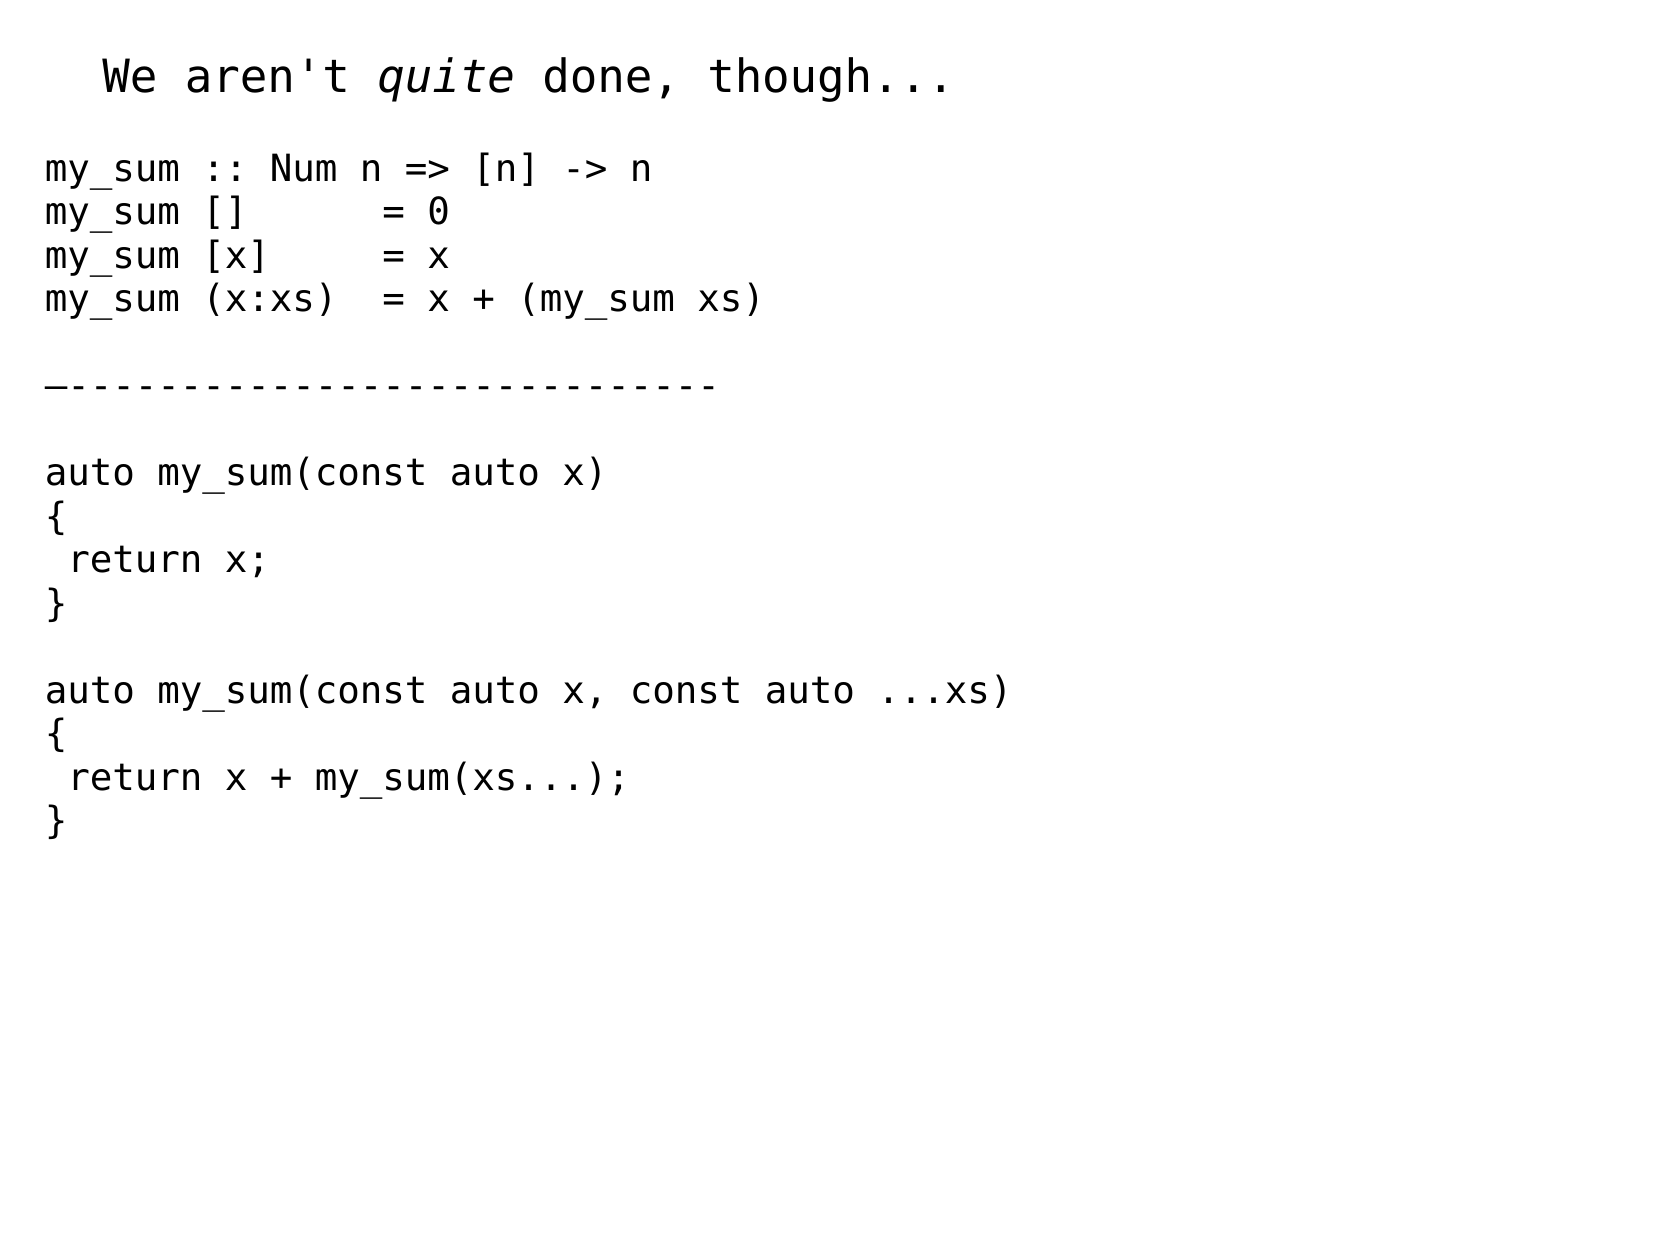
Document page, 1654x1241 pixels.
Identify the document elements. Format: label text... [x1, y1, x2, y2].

text_box We aren't quite done, though... my_sum :: Num n => [n] -> n my_sum [] = 0 my_sum [x] = x my_sum (x:xs) = x + (my_sum xs) –----------------------------- auto my_sum(const auto x) { return x; } auto my_sum(const auto x, const auto ...xs) { return x + my_sum(xs...); } [30, 42, 1620, 965]
